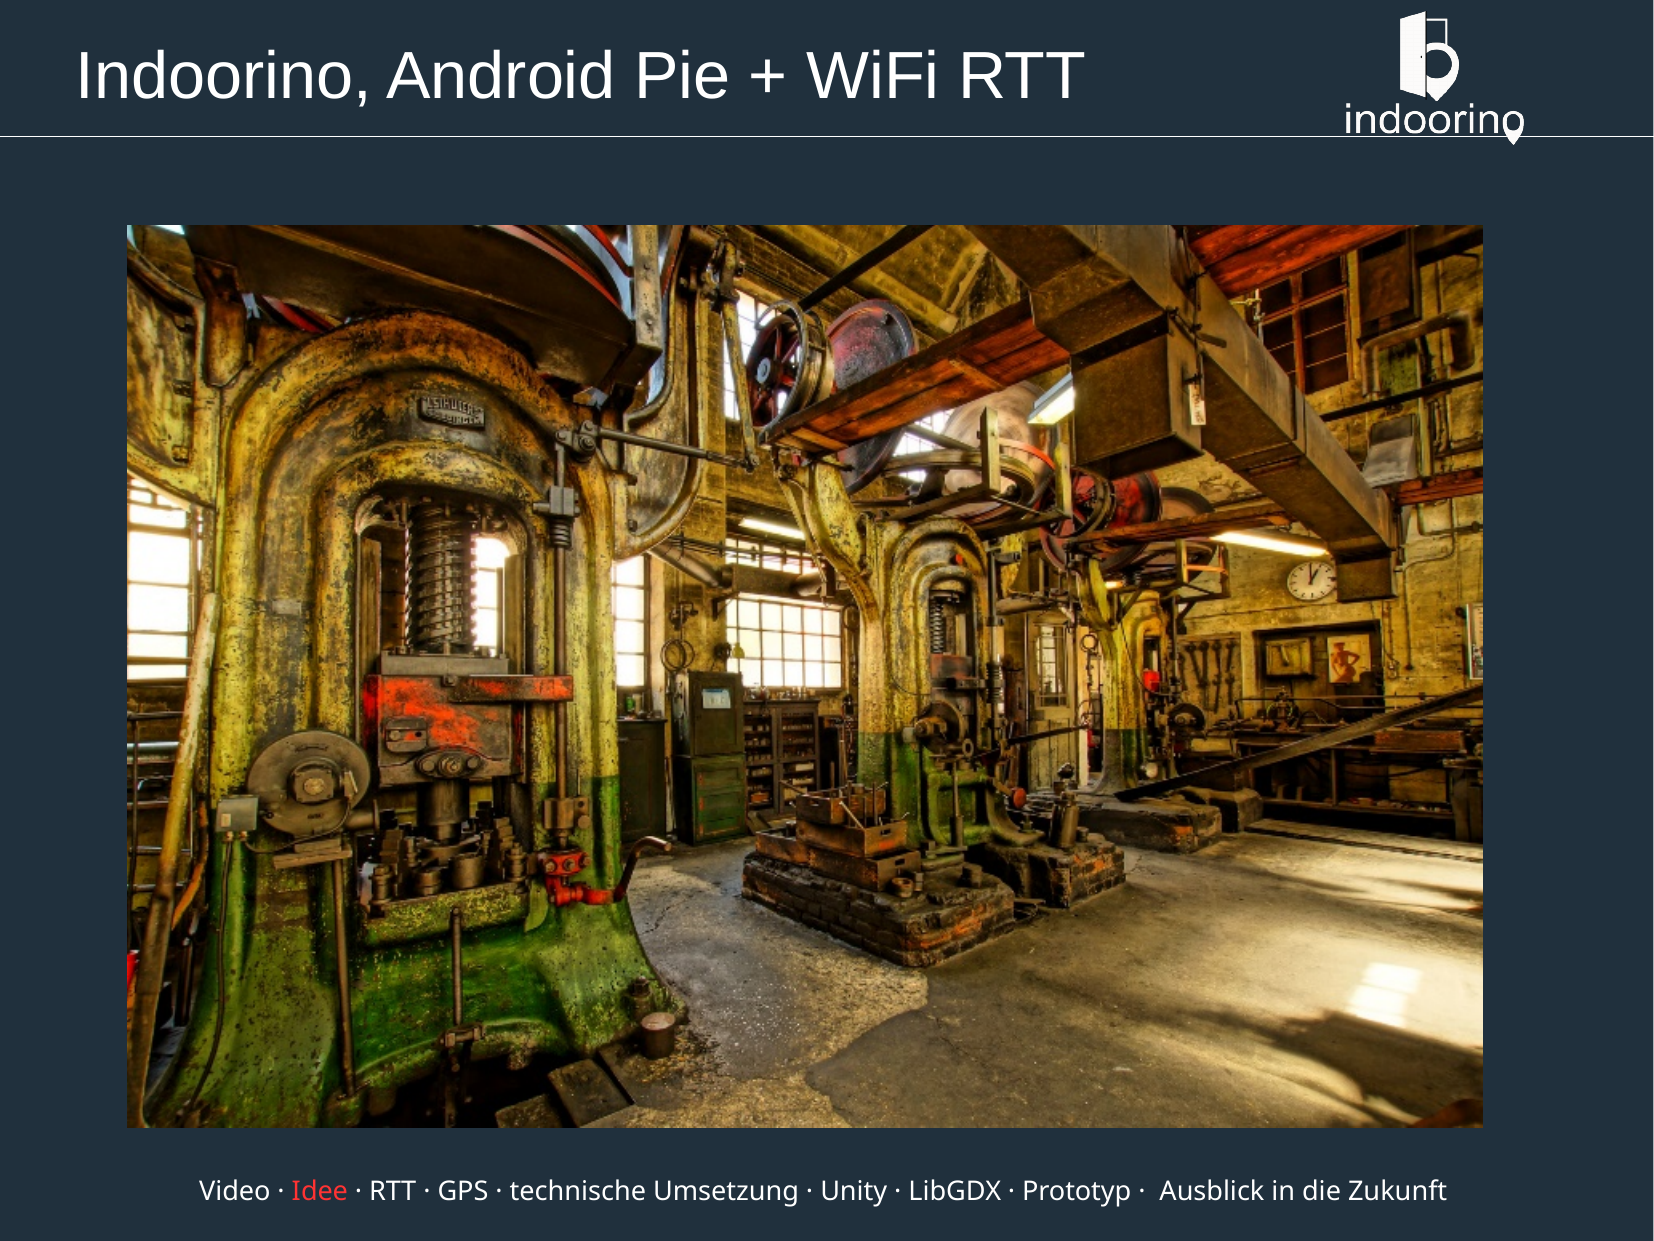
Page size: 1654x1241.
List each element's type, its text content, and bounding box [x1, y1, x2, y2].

text_box Video · Idee · RTT · GPS · technische Umsetzung · Unity · LibGDX · Prototyp · Ausblick in die Zukunft [106, 1174, 1547, 1205]
text_box Indoorino, Android Pie + WiFi RTT [0, 23, 1252, 127]
picture [0, 0, 1654, 1241]
